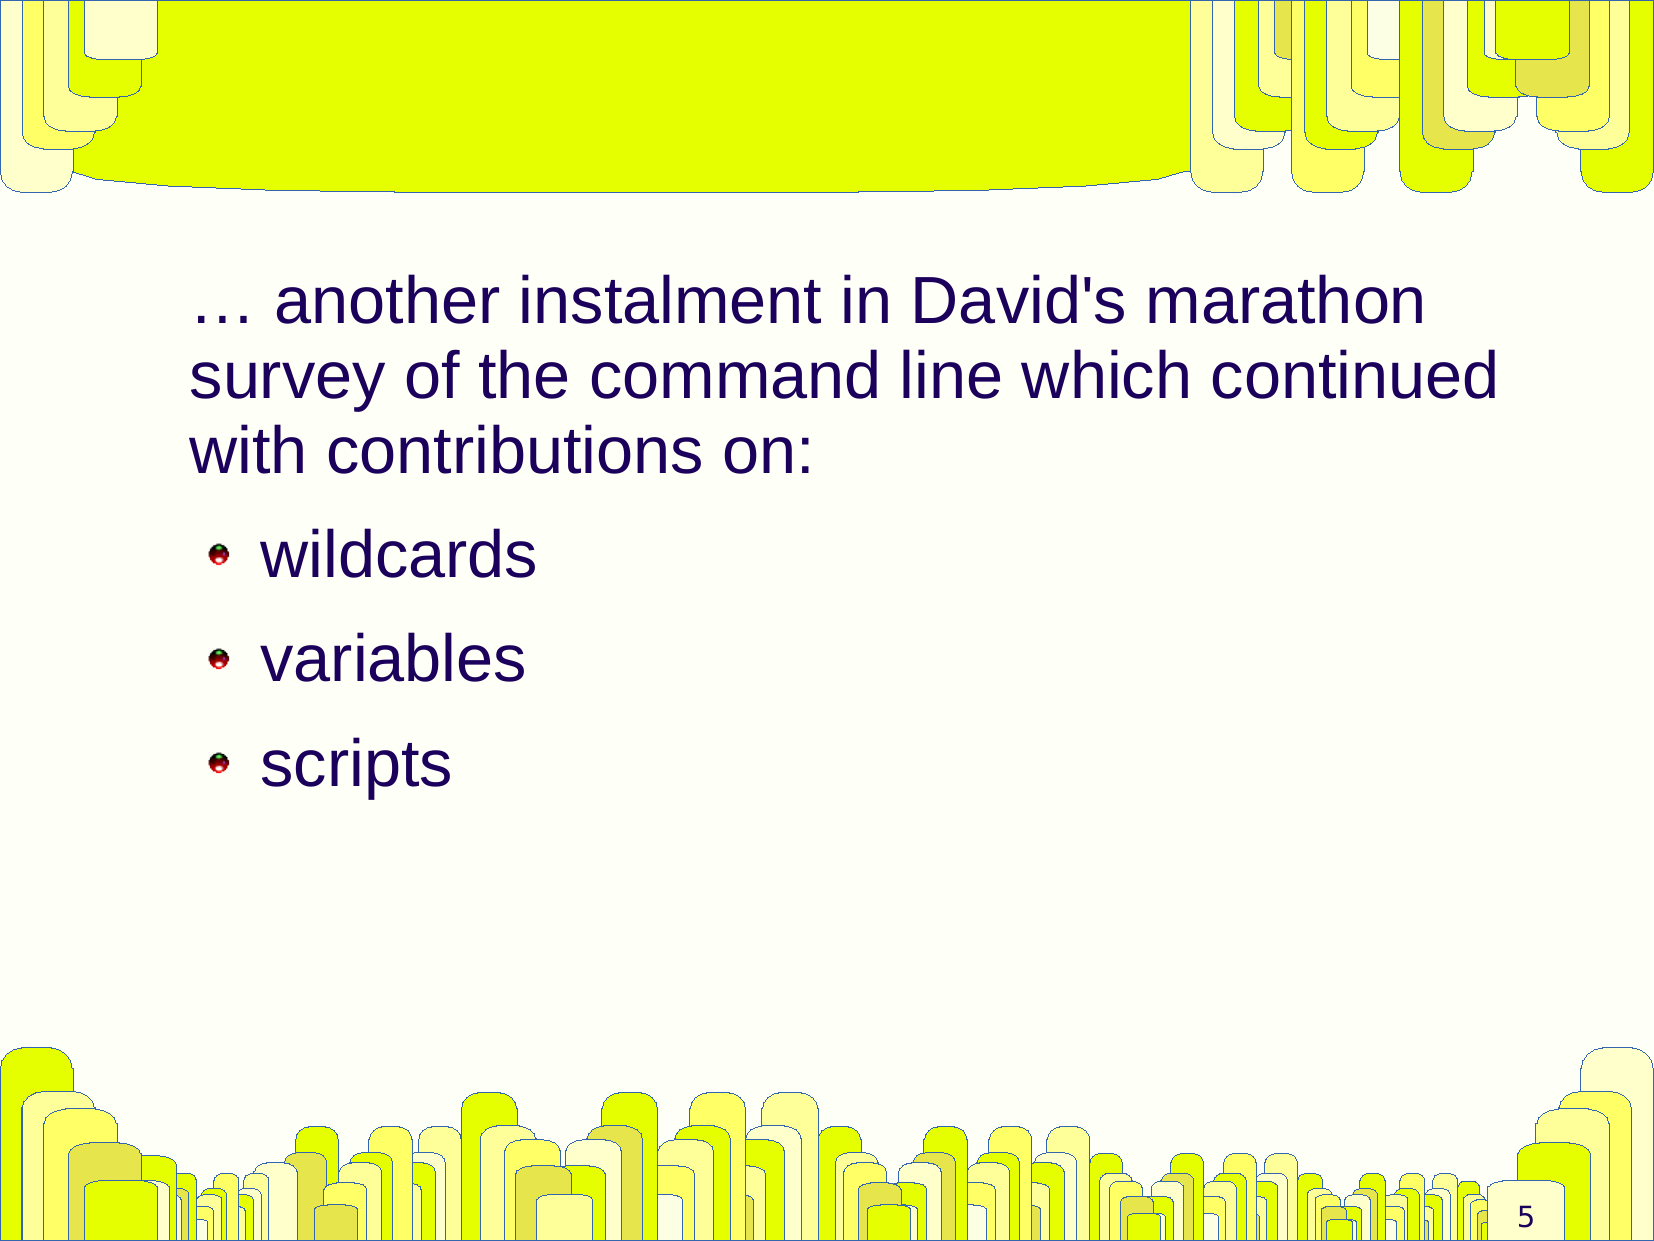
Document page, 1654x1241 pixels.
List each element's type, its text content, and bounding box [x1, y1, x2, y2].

list … another instalment in David's marathon survey of the command line which continued with contributions on: wildcards variables scripts [118, 263, 1531, 983]
